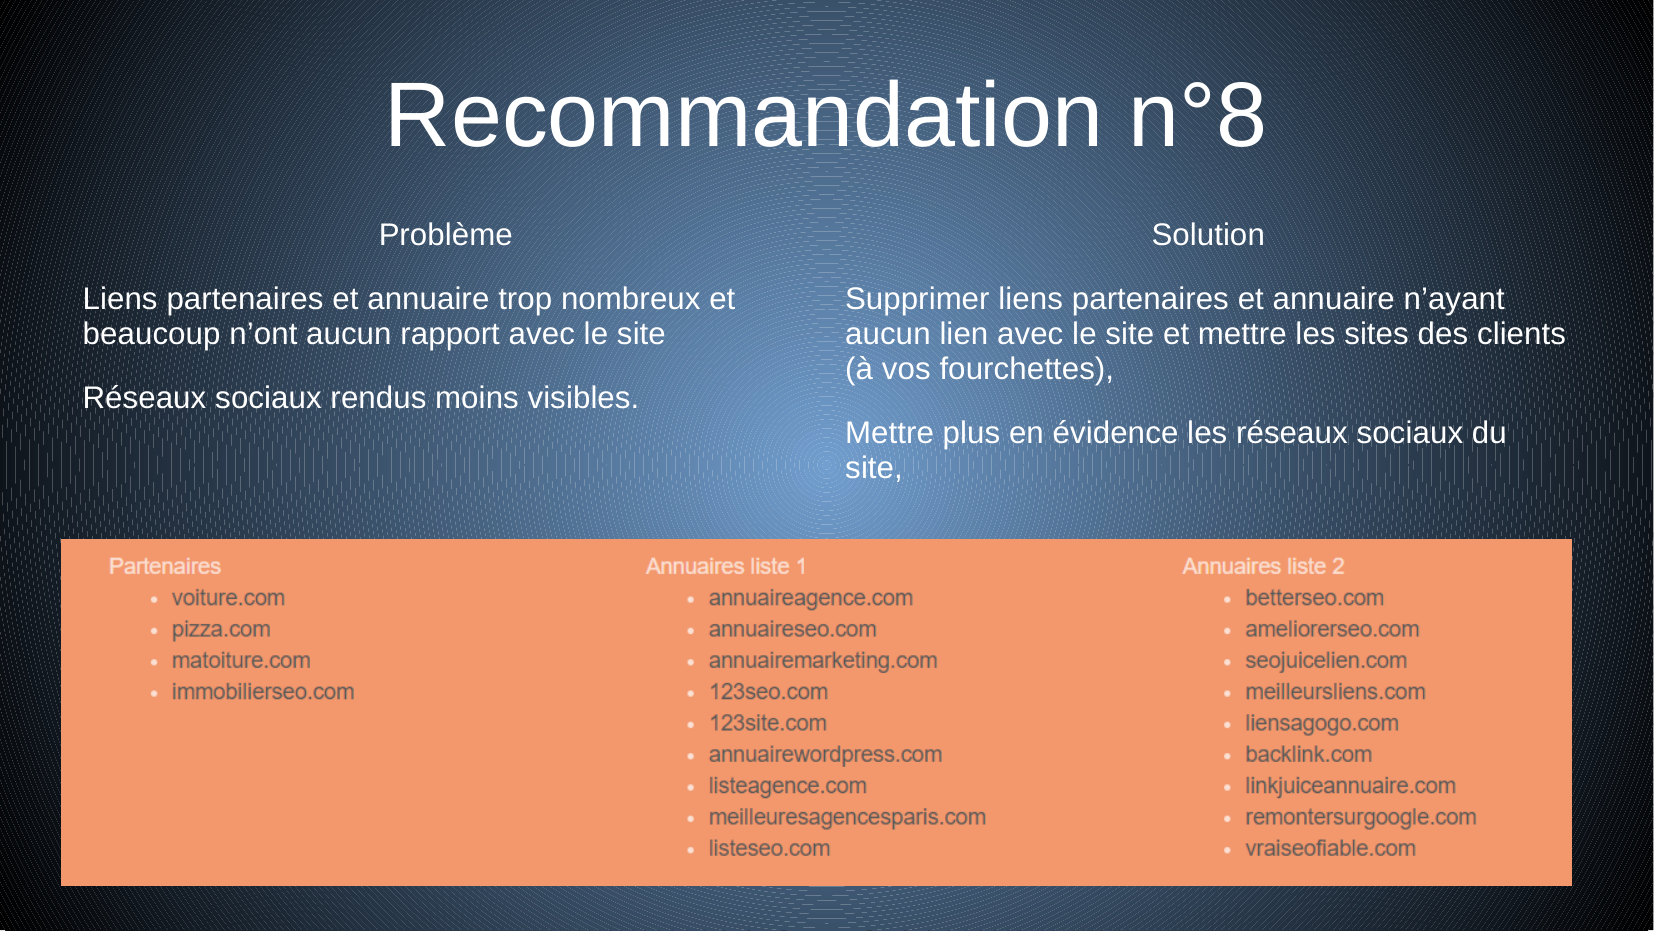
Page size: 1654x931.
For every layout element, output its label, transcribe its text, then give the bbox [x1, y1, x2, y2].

title Recommandation n°8 [82, 37, 1571, 193]
list Solution Supprimer liens partenaires et annuaire n’ayant aucun lien avec le site et mettre les sites des clients (à vos fourchettes), Mettre plus en évidence les réseaux sociaux du site, [845, 217, 1572, 539]
picture [61, 539, 1572, 886]
list Problème Liens partenaires et annuaire trop nombreux et beaucoup n’ont aucun rapport avec le site Réseaux sociaux rendus moins visibles. [82, 217, 809, 539]
